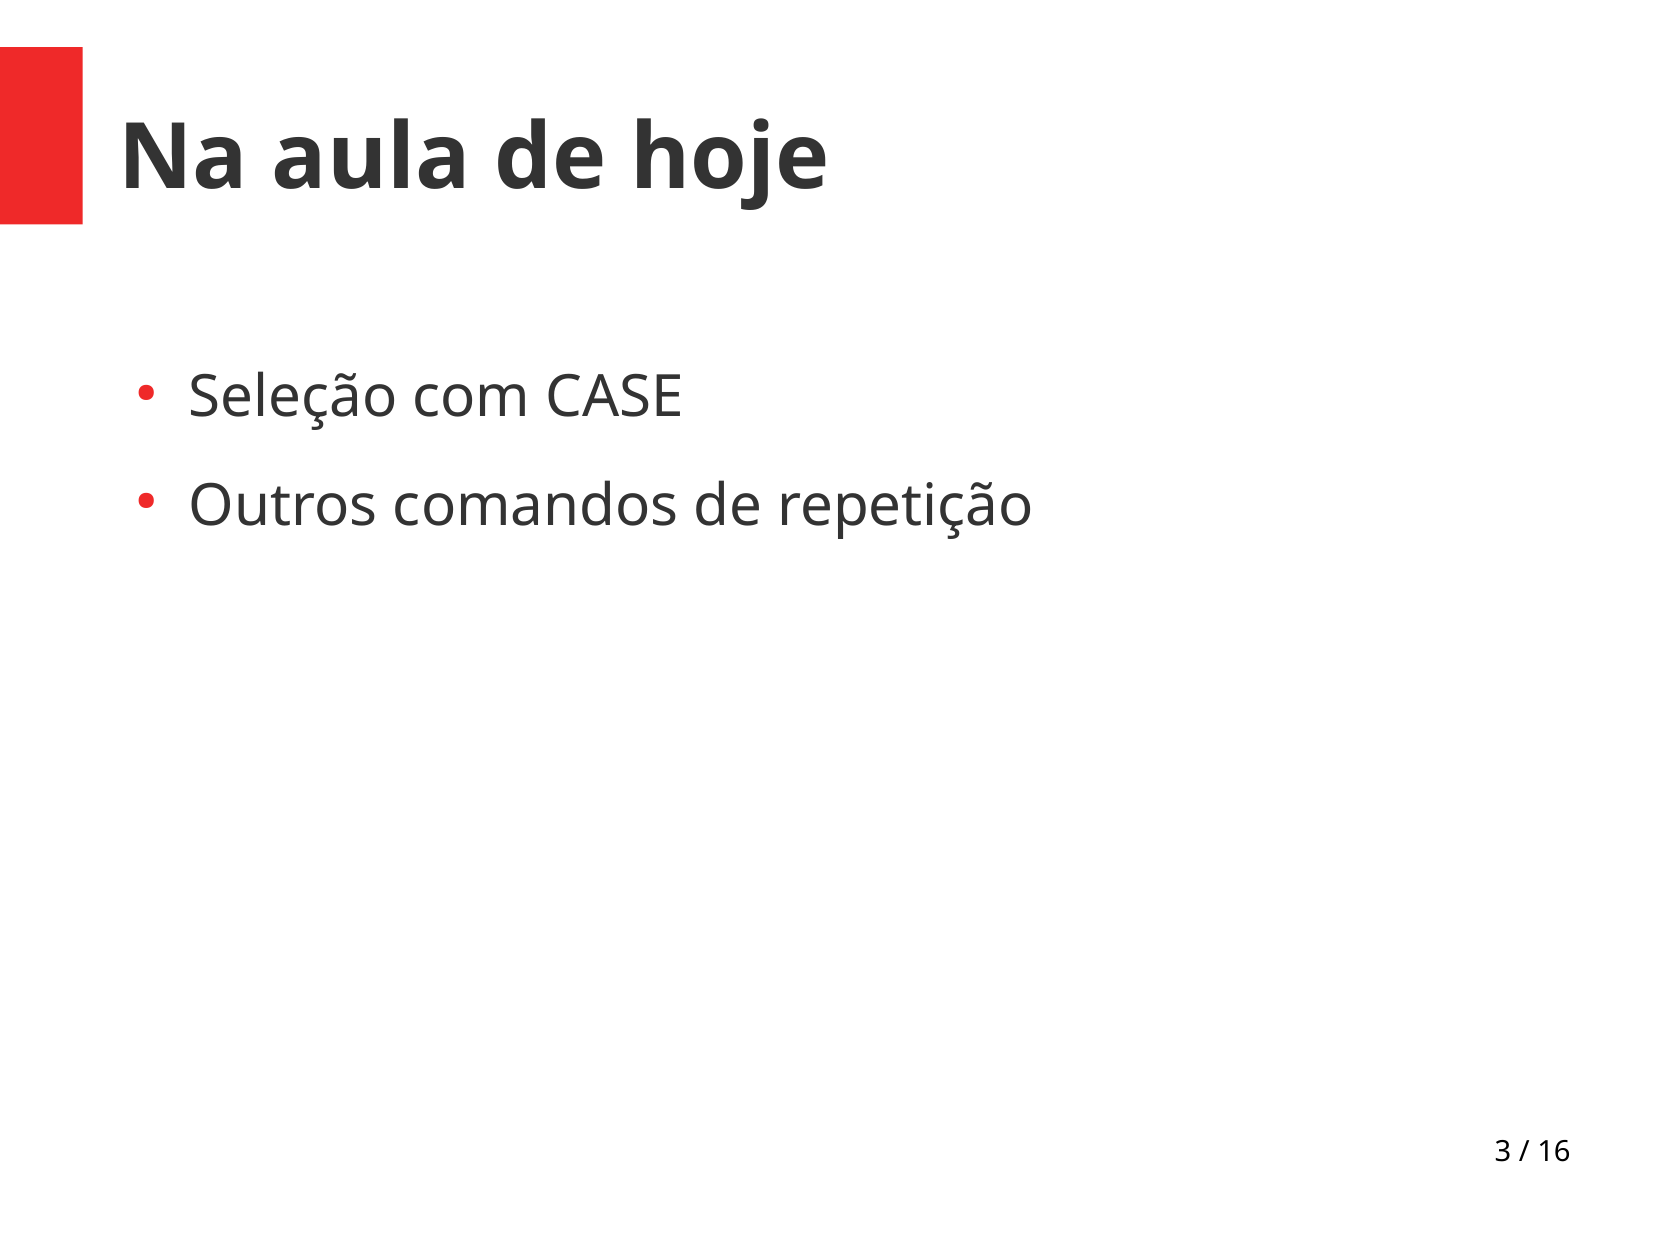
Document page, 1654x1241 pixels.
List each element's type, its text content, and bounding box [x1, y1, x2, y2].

title Na aula de hoje [118, 49, 1571, 257]
list Seleção com CASE Outros comandos de repetição [118, 354, 1536, 1074]
